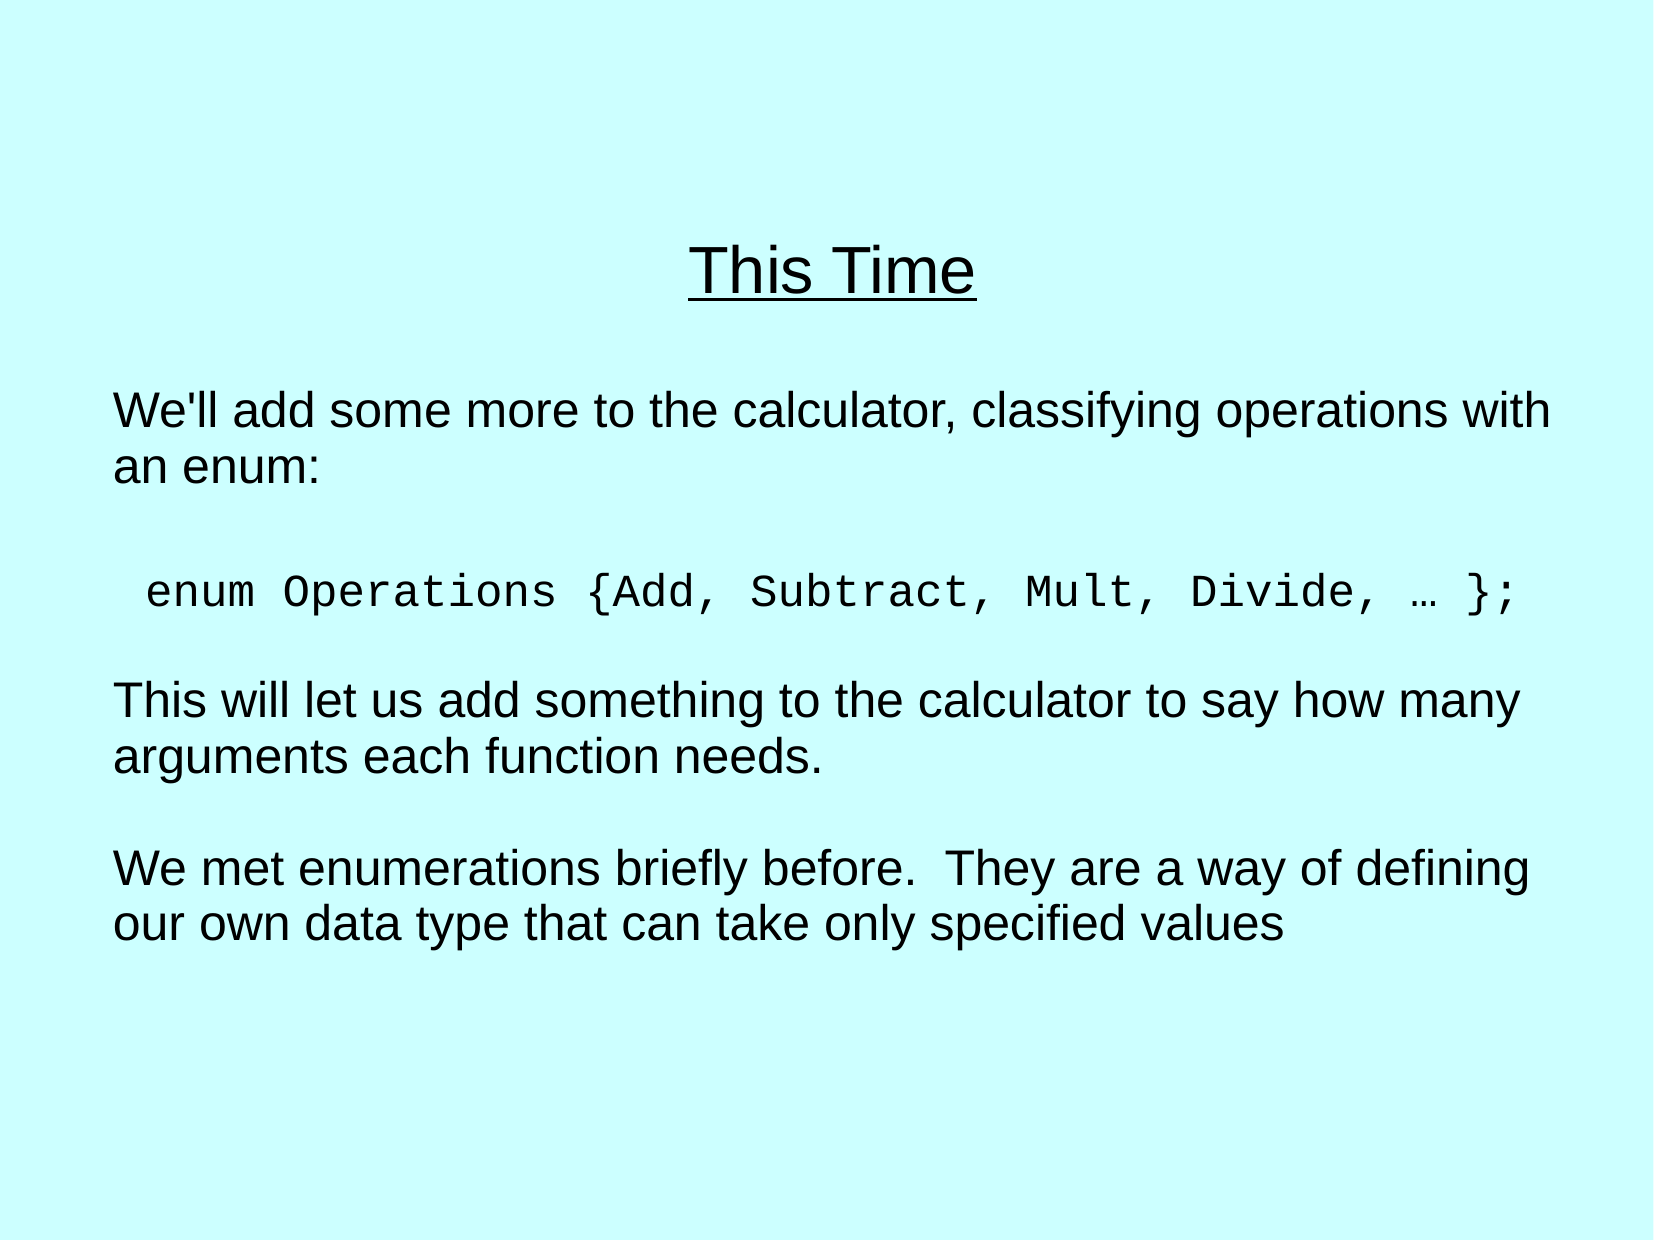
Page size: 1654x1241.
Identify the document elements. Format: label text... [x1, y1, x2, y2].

subtitle This Time We'll add some more to the calculator, classifying operations with an enum: enum Operations {Add, Subtract, Mult, Divide, … }; This will let us add something to the calculator to say how many arguments each function needs. We met enumerations briefly before. They are a way of defining our own data type that can take only specified values [82, 82, 1583, 1158]
